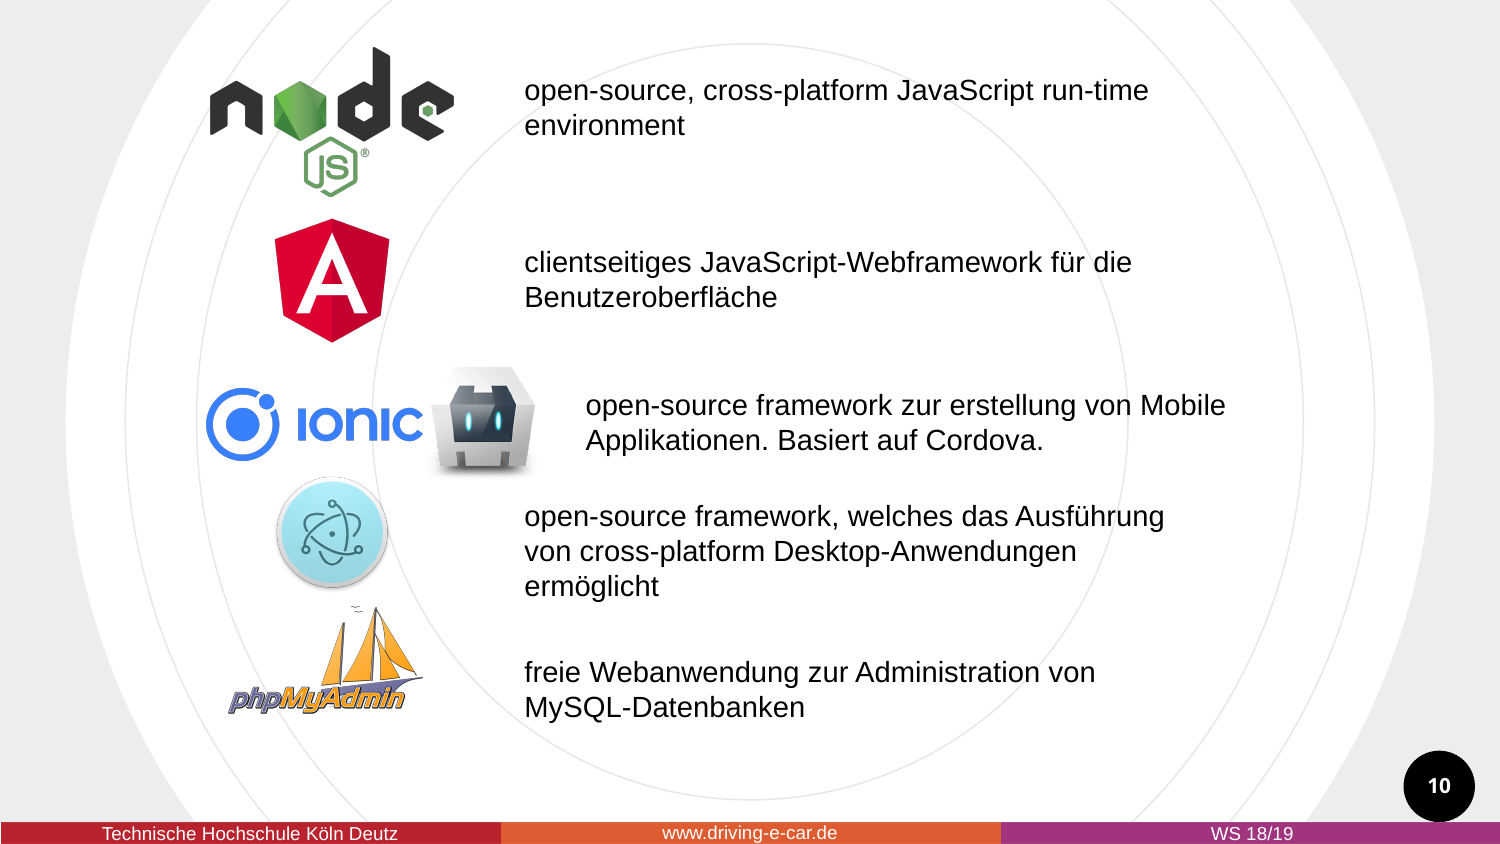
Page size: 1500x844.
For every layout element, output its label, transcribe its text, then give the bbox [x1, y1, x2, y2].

text_box open-source framework zur erstellung von Mobile Applikationen. Basiert auf Cordova. [570, 378, 1279, 464]
text_box freie Webanwendung zur Administration von MySQL-Datenbanken [509, 646, 1218, 732]
picture [187, 363, 542, 742]
picture [255, 200, 409, 355]
text_box open-source framework, welches das Ausführung von cross-platform Desktop-Anwendungen ermöglicht [509, 489, 1218, 610]
text_box clientseitiges JavaScript-Webframework für die Benutzeroberfläche [509, 236, 1218, 322]
text_box open-source, cross-platform JavaScript run-time environment [509, 63, 1218, 149]
picture [210, 47, 454, 197]
picture [0, 822, 1500, 844]
slide_number <number> [1403, 750, 1475, 823]
